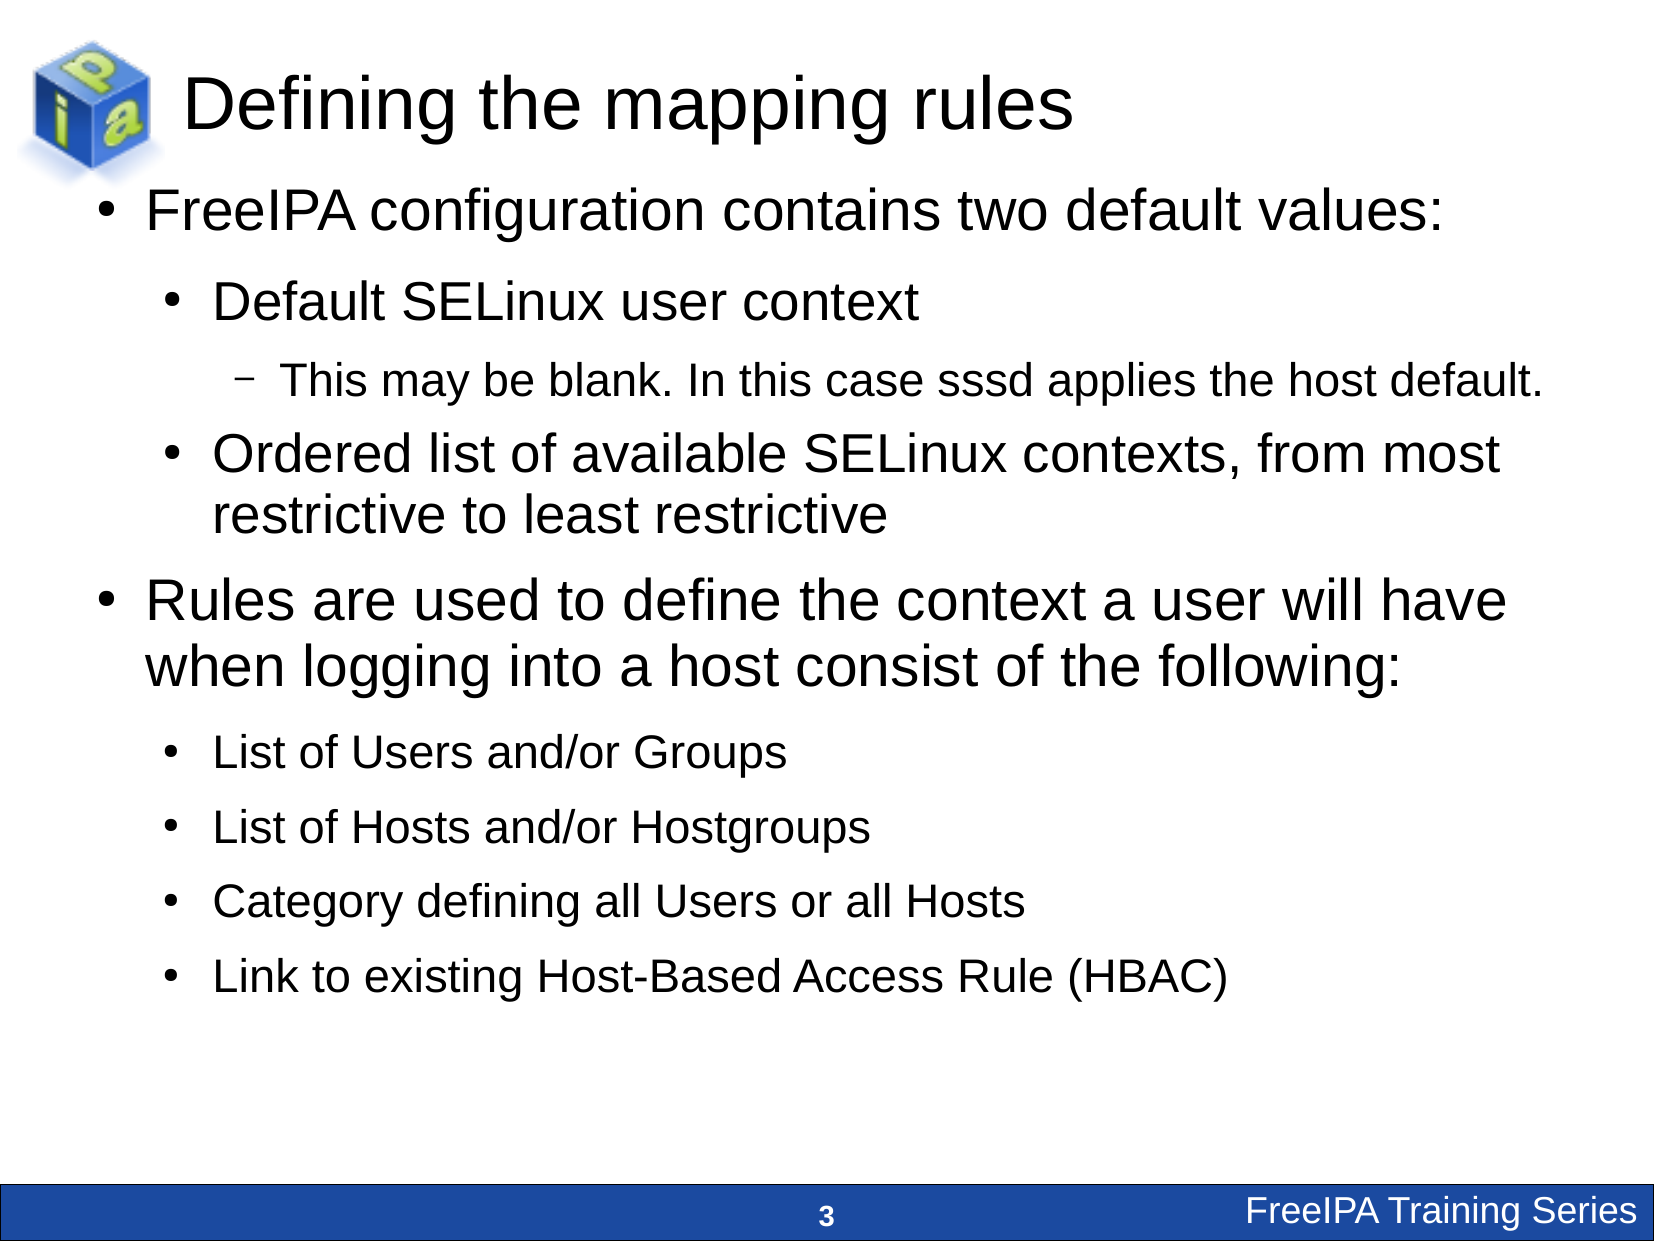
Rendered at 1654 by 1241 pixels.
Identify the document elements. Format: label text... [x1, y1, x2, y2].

title Defining the mapping rules [182, 31, 1579, 177]
picture [17, 34, 165, 193]
list FreeIPA configuration contains two default values: Default SELinux user context This may be blank. In this case sssd applies the host default. Ordered list of available SELinux contexts, from most restrictive to least restrictive Rules are used to define the context a user will have when logging into a host consist of the following: List of Users and/or Groups List of Hosts and/or Hostgroups Category defining all Users or all Hosts Link to existing Host-Based Access Rule (HBAC) [79, 177, 1568, 1016]
